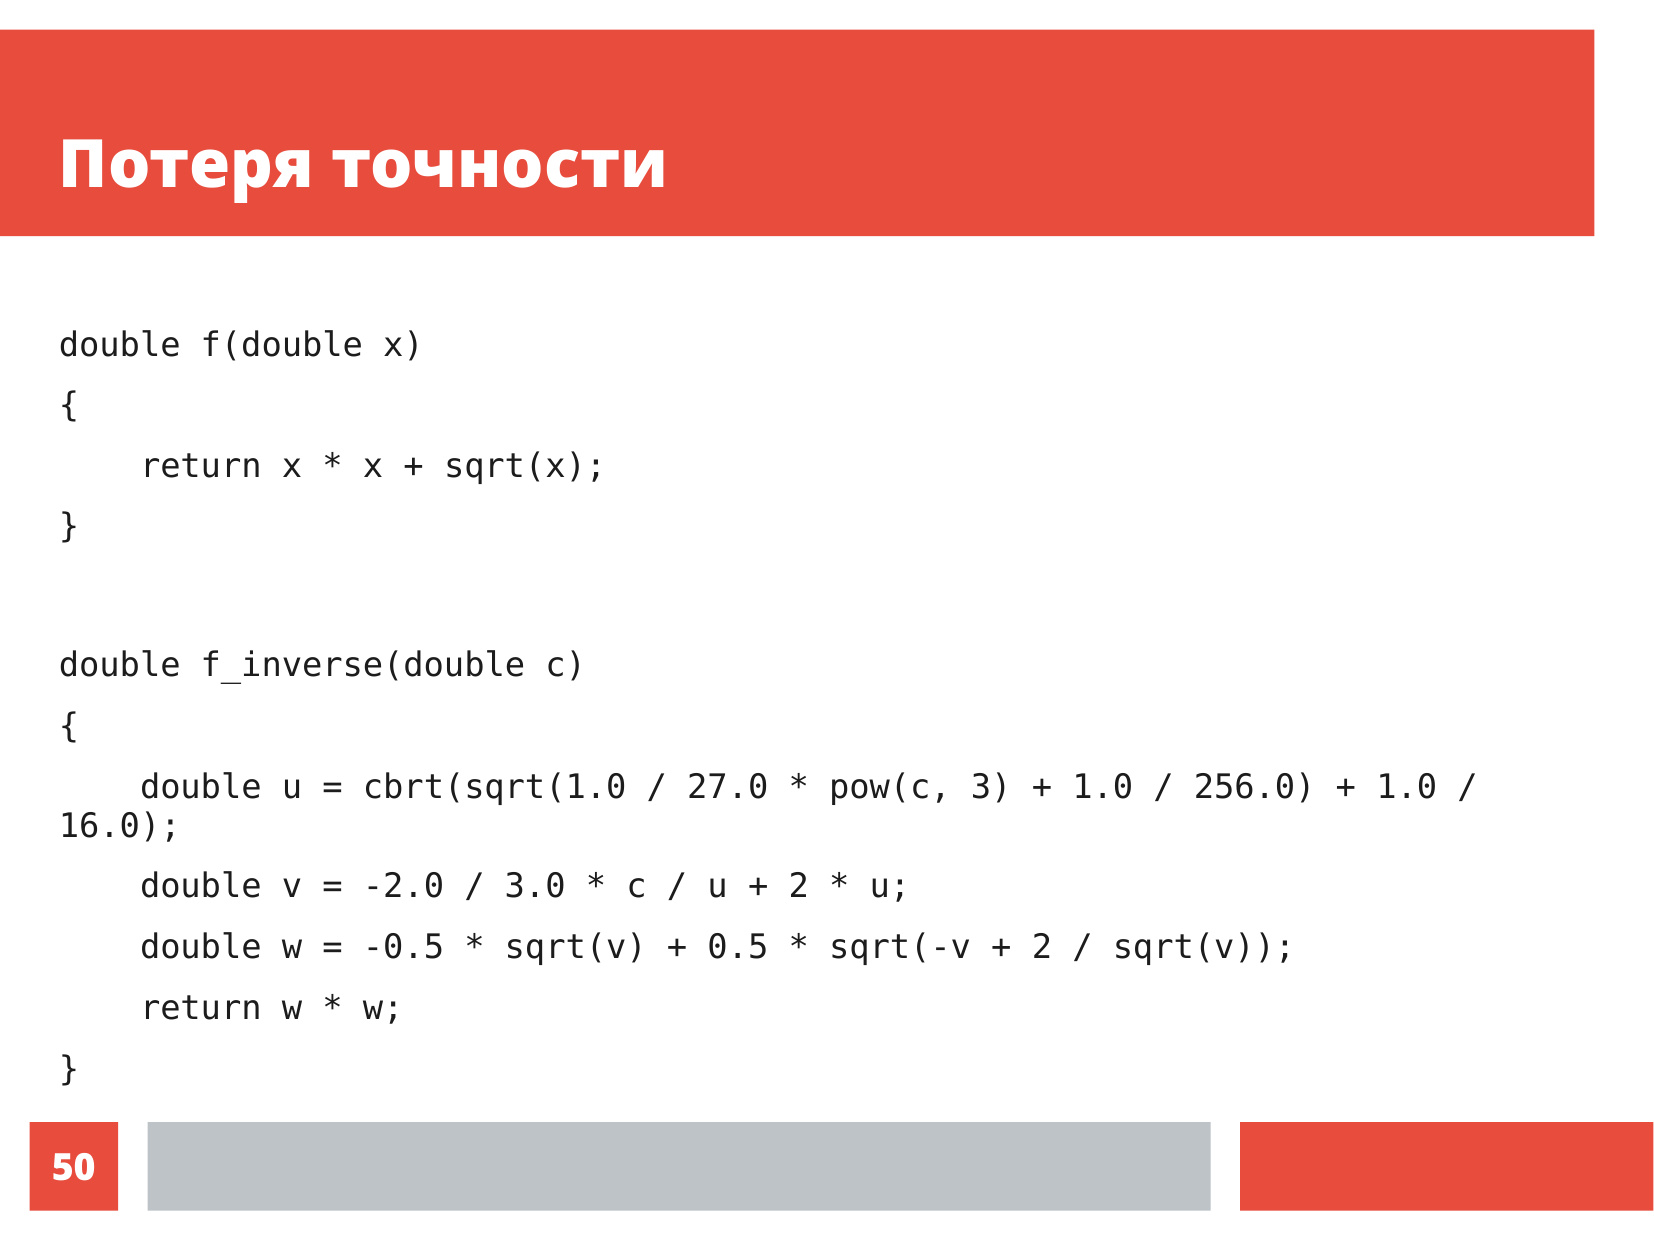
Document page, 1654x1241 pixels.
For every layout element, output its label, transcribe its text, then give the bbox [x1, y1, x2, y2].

list double f(double x) { return x * x + sqrt(x); } double f_inverse(double c) { double u = cbrt(sqrt(1.0 / 27.0 * pow(c, 3) + 1.0 / 256.0) + 1.0 / 16.0); double v = -2.0 / 3.0 * c / u + 2 * u; double w = -0.5 * sqrt(v) + 0.5 * sqrt(-v + 2 / sqrt(v)); return w * w; } [59, 324, 1565, 1093]
title Потеря точности [59, 59, 1595, 207]
